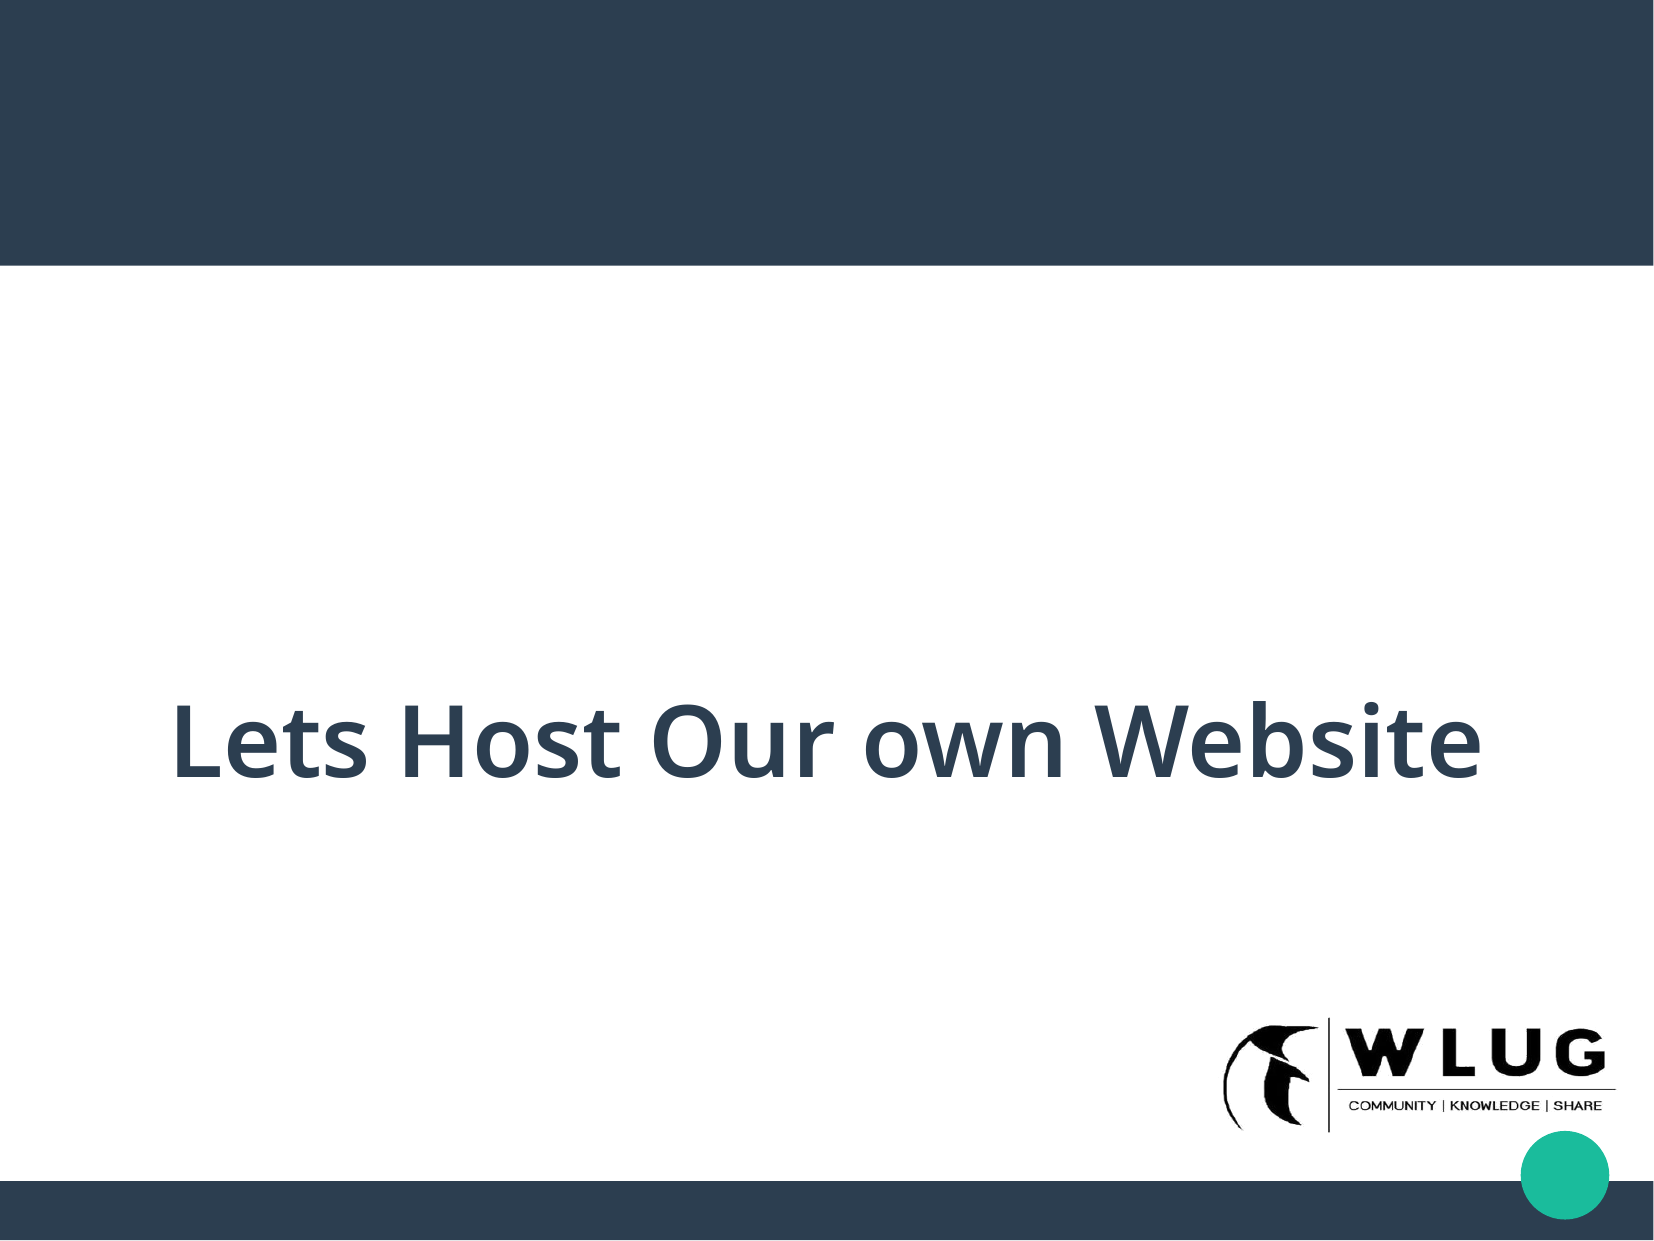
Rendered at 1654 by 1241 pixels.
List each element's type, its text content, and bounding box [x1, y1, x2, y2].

picture [1196, 1009, 1630, 1138]
list Lets Host Our own Website [59, 324, 1595, 1152]
